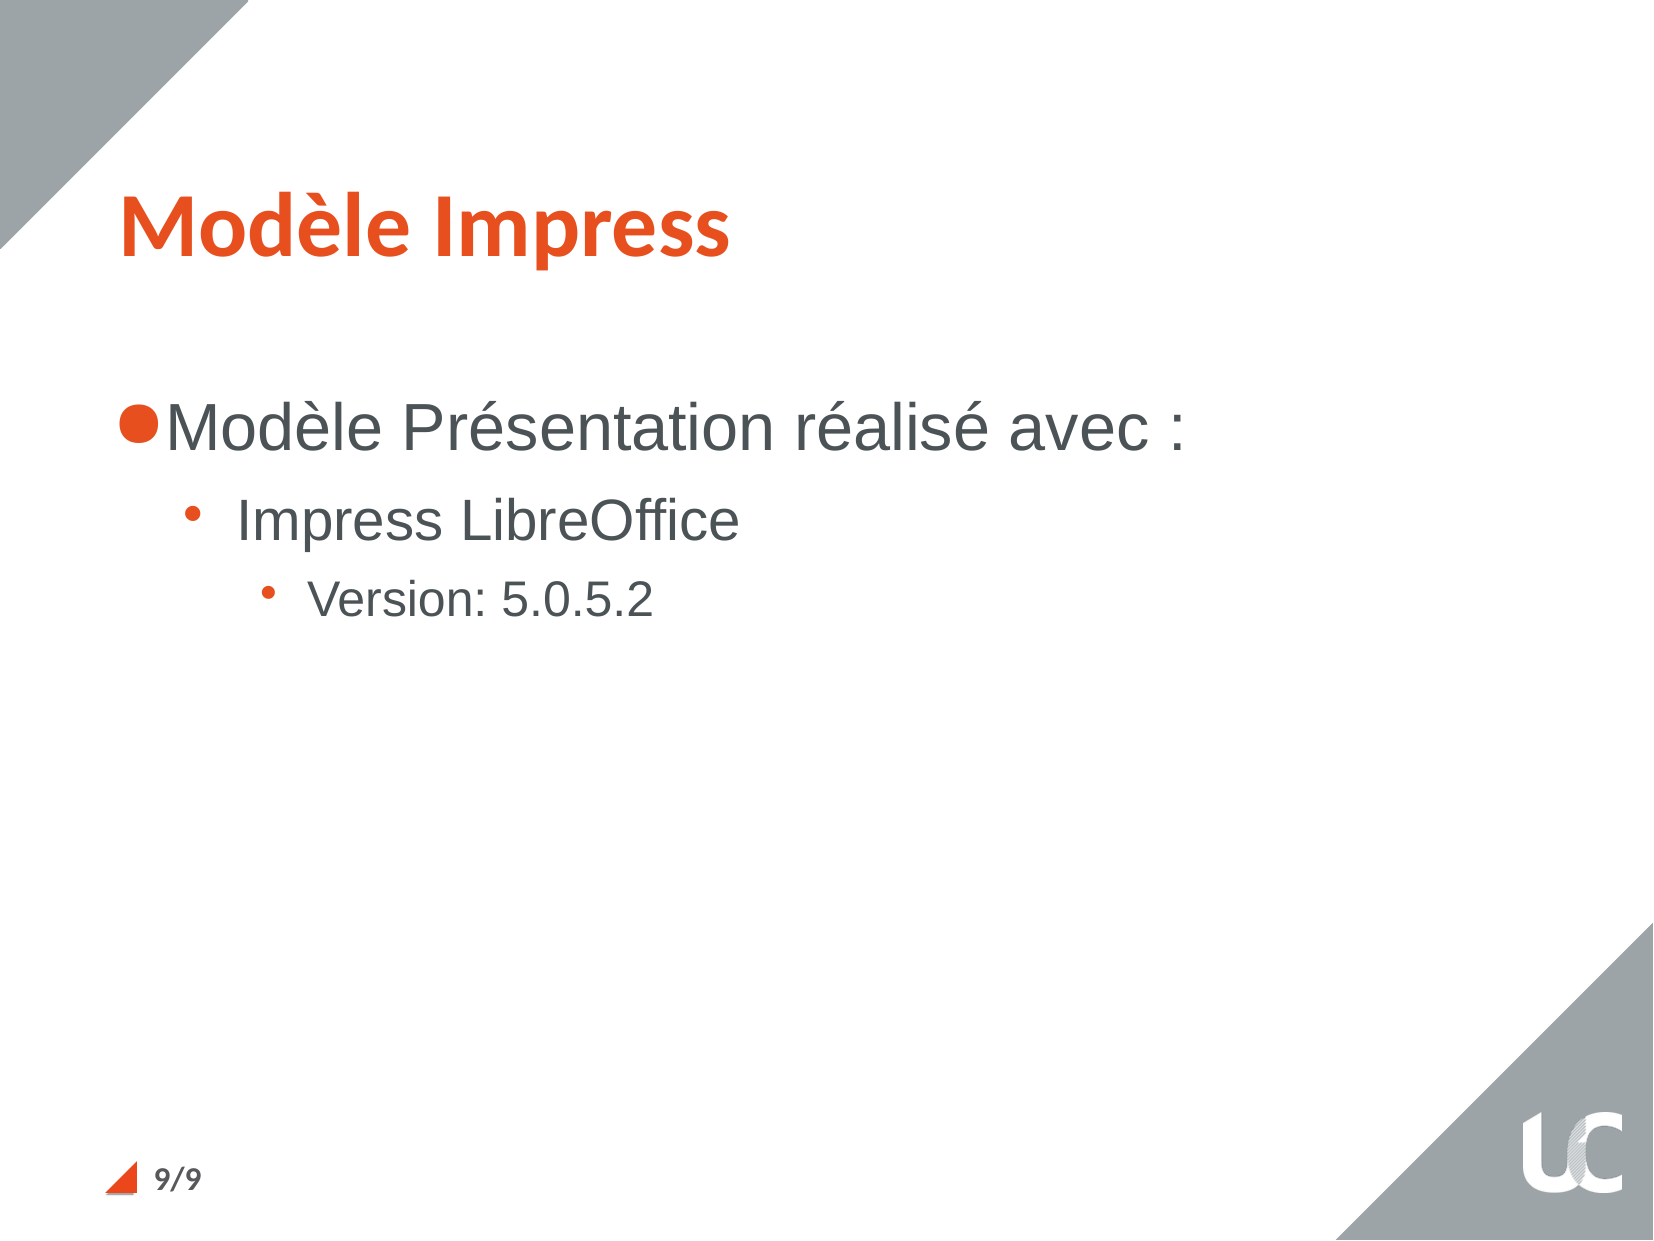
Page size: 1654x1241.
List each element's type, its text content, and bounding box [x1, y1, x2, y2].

title Modèle Impress [118, 129, 1548, 337]
picture [1523, 1112, 1622, 1193]
list Modèle Présentation réalisé avec : Impress LibreOffice Version: 5.0.5.2 [94, 389, 1583, 1081]
